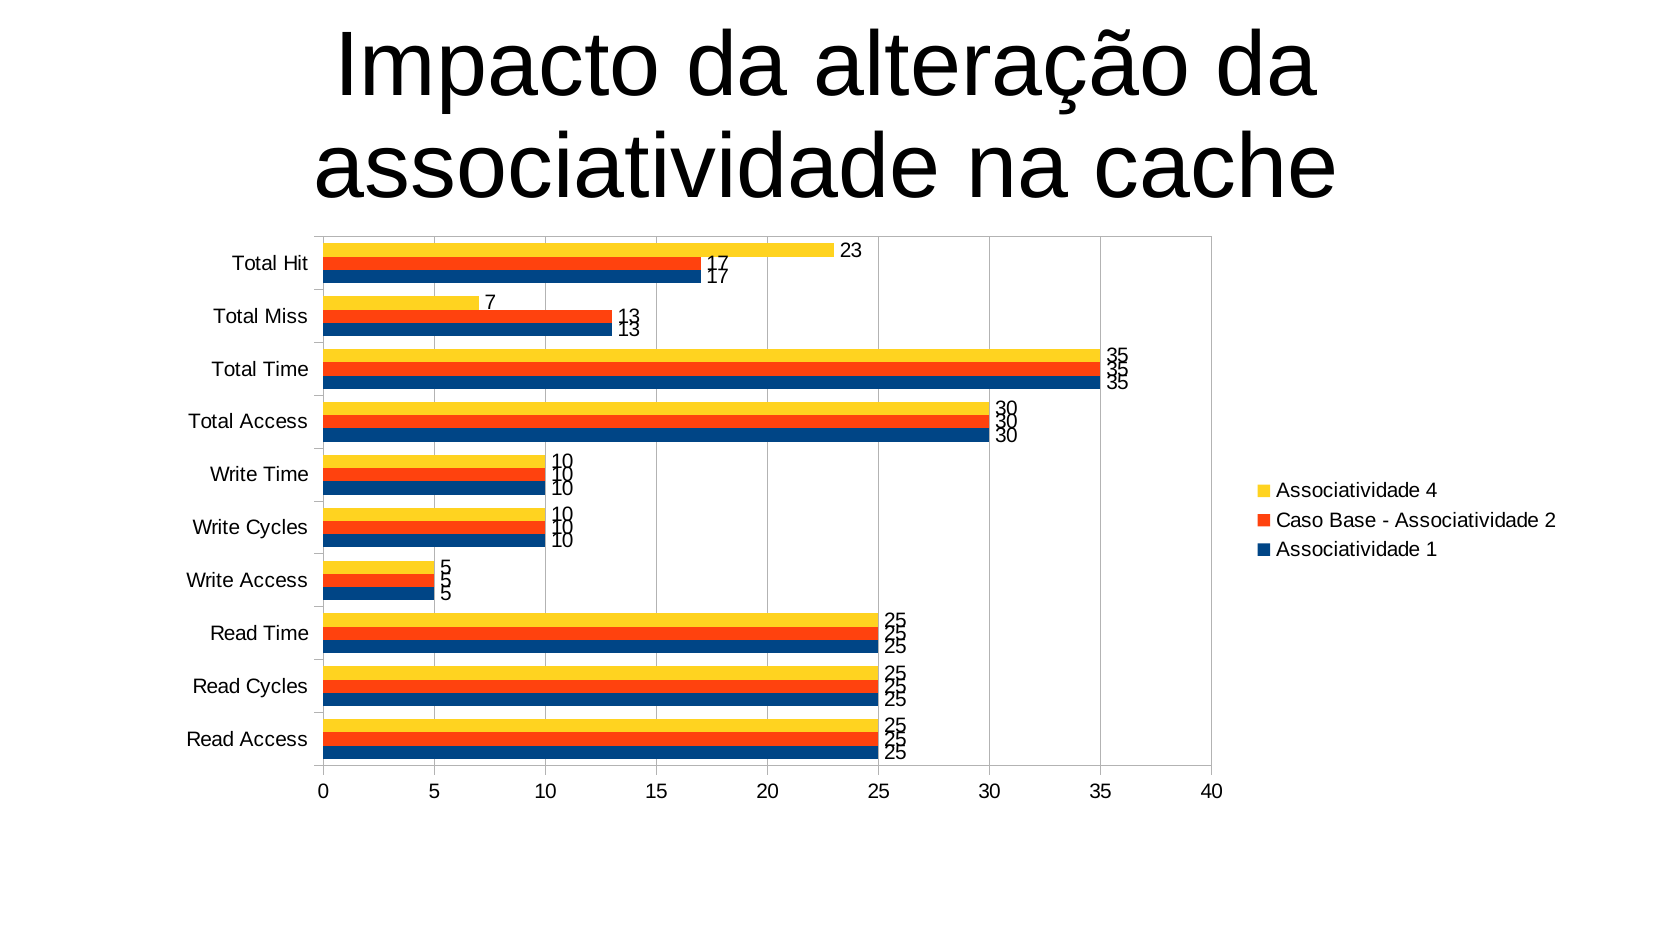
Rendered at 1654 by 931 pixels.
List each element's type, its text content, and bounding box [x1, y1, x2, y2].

title Impacto da alteração da associatividade na cache [82, 12, 1571, 218]
chart [158, 225, 1576, 816]
